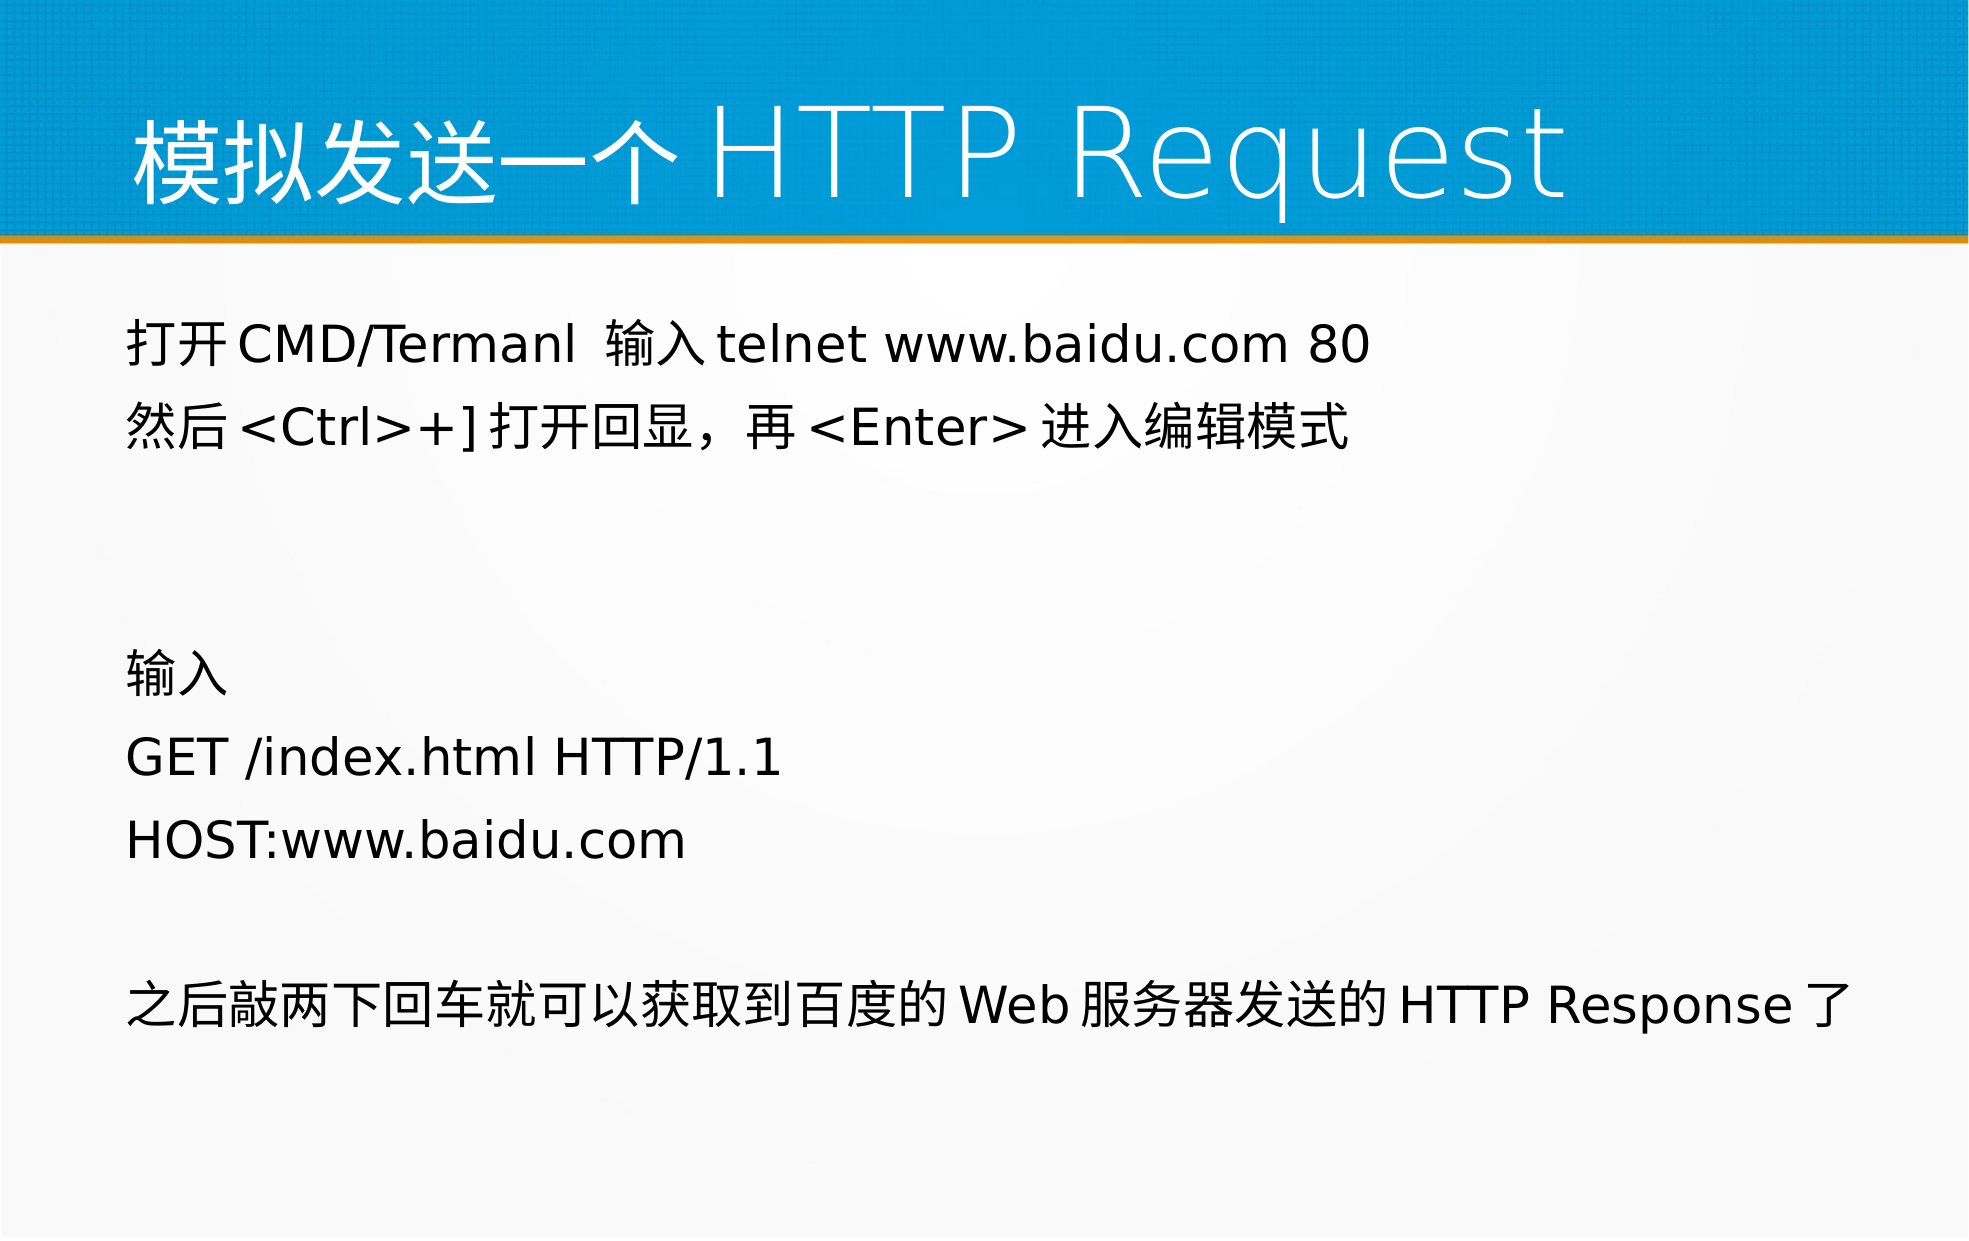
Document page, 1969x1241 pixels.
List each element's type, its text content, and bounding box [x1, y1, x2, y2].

title 模拟发送一个HTTP Request [98, 19, 1870, 227]
list 打开CMD/Termanl 输入telnet www.baidu.com 80 然后<Ctrl>+]打开回显，再<Enter>进入编辑模式 输入 GET /index.html HTTP/1.1 HOST:www.baidu.com 之后敲两下回车就可以获取到百度的Web服务器发送的HTTP Response了 [98, 315, 1861, 1081]
picture [0, 233, 1969, 1241]
